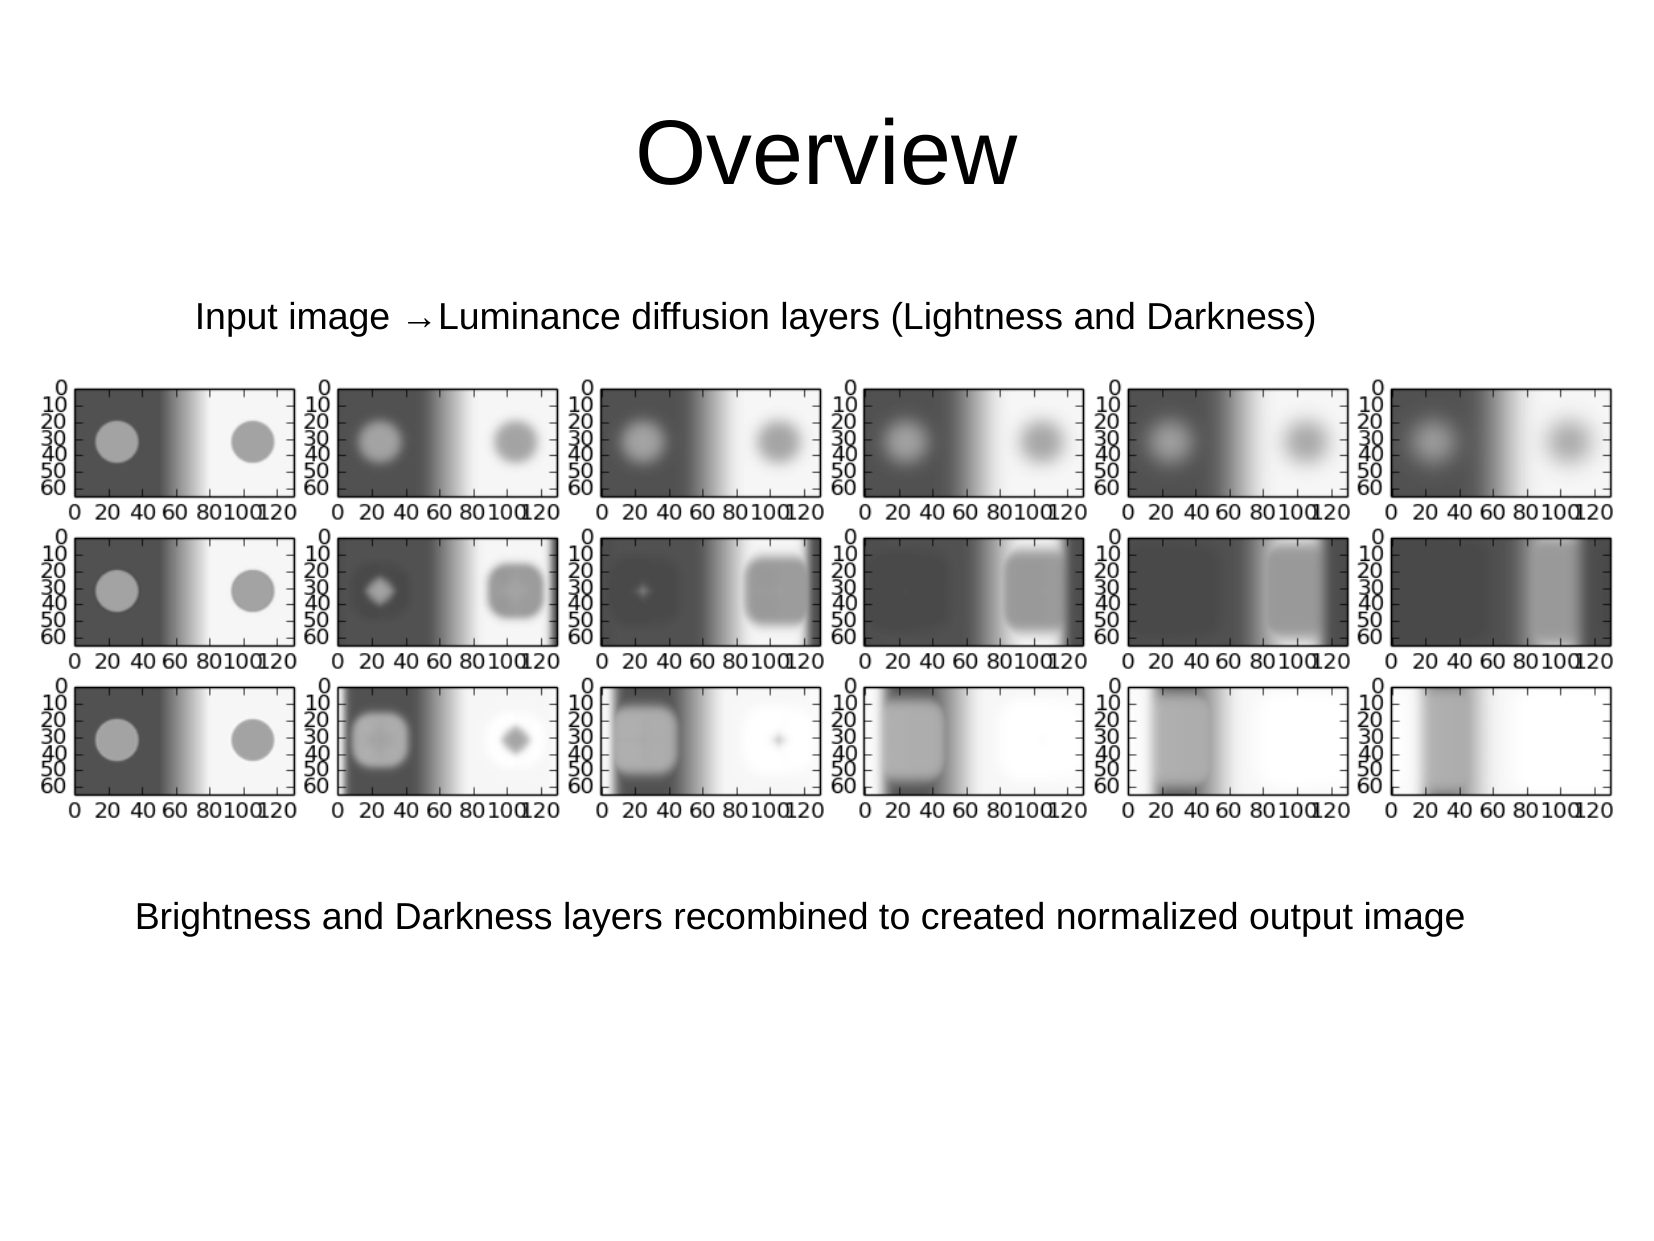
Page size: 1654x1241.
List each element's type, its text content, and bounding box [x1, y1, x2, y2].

picture [15, 359, 1654, 841]
text_box Brightness and Darkness layers recombined to created normalized output image [120, 888, 1481, 946]
title Overview [82, 49, 1571, 257]
text_box Input image →Luminance diffusion layers (Lightness and Darkness) [180, 288, 1531, 346]
